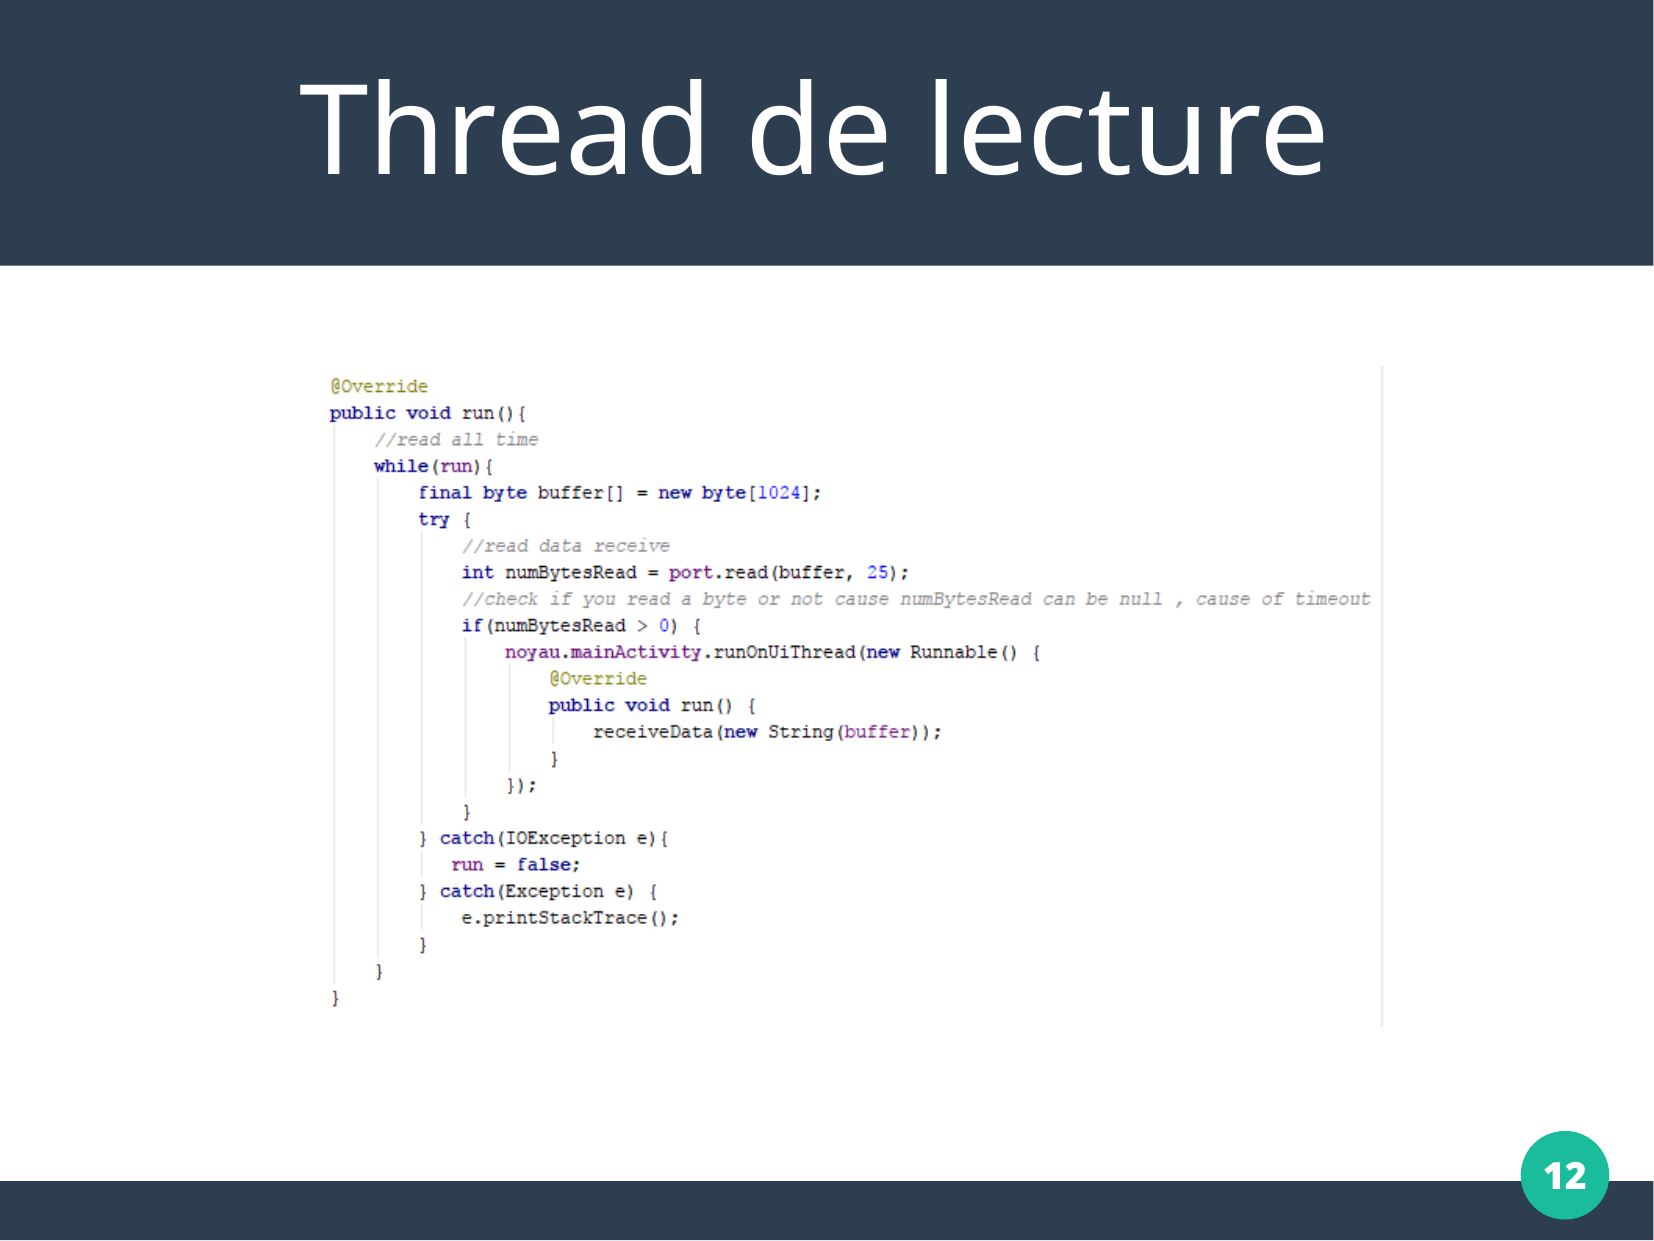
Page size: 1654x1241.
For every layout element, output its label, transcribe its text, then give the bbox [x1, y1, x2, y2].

picture [318, 366, 1416, 1028]
text_box Thread de lecture [23, 40, 1607, 213]
